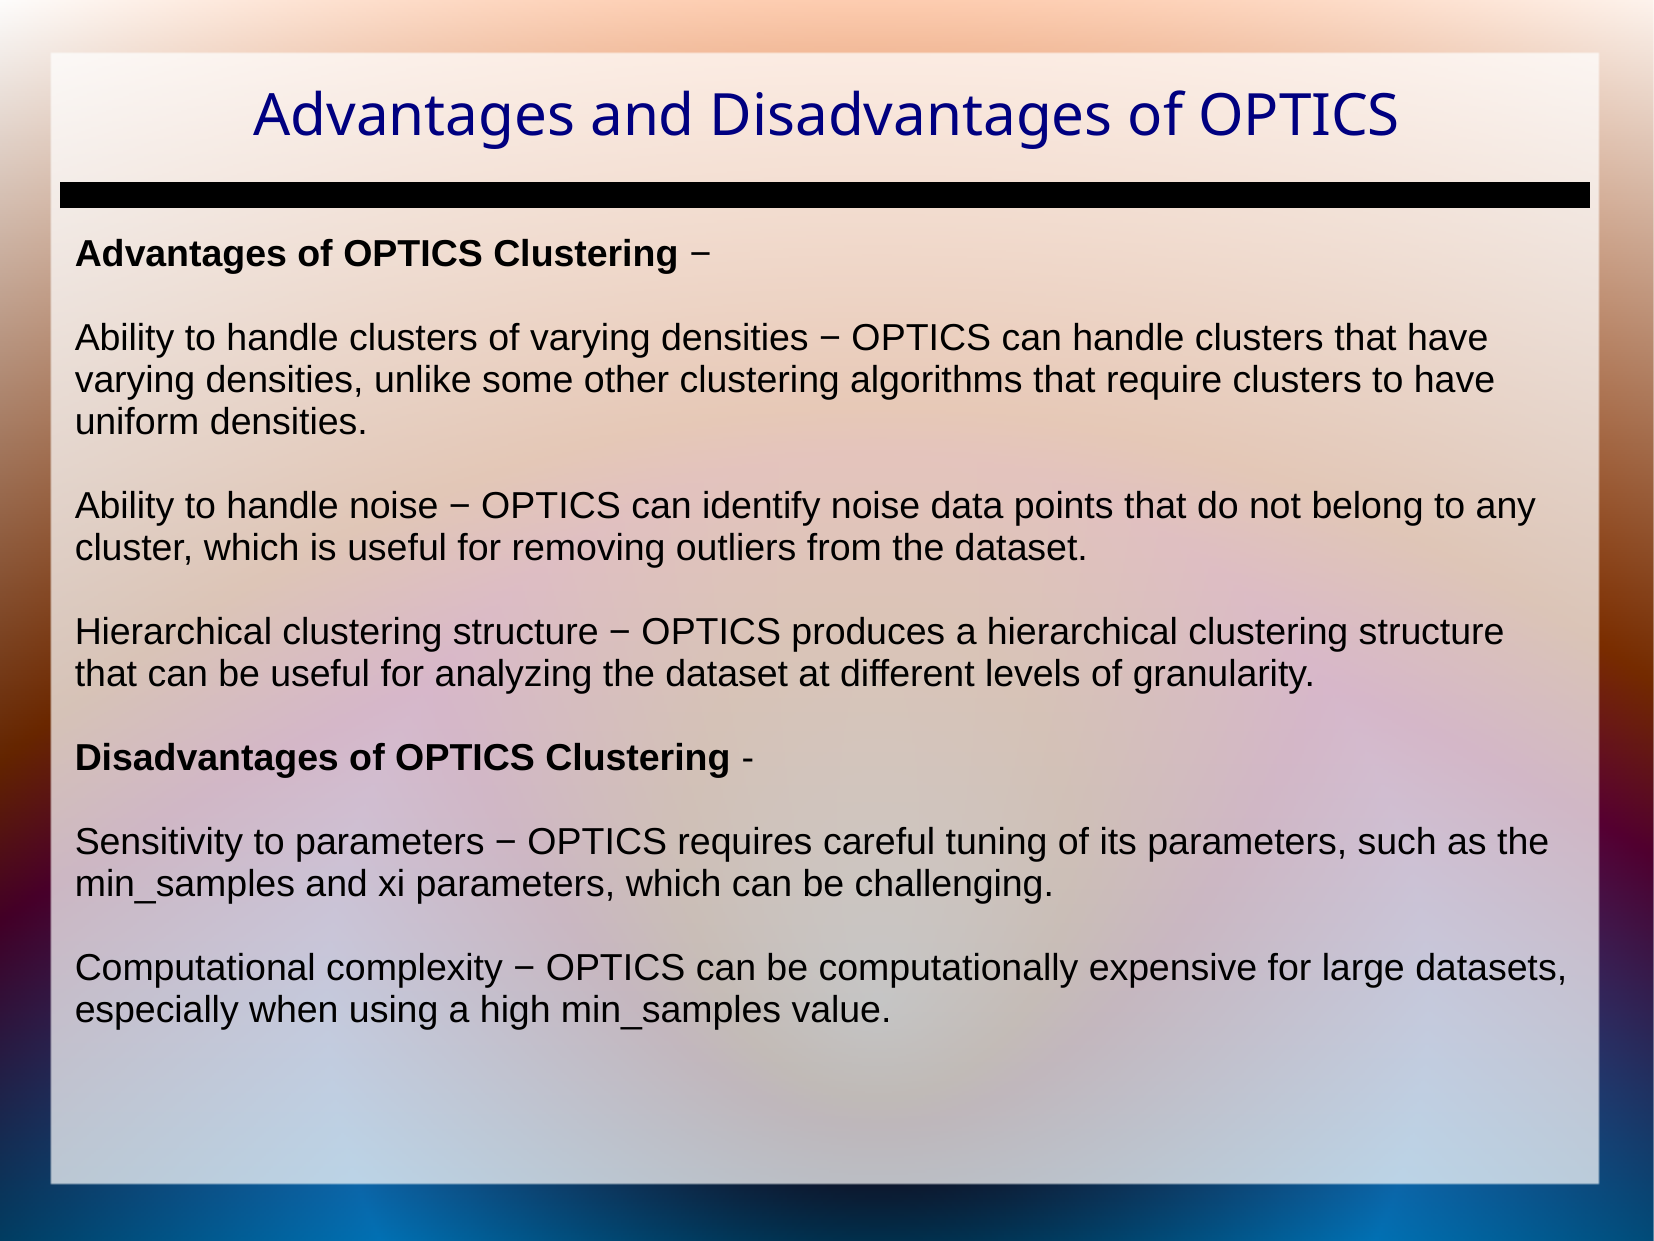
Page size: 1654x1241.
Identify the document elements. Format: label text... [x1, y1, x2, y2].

text_box Advantages of OPTICS Clustering − Ability to handle clusters of varying densities − OPTICS can handle clusters that have varying densities, unlike some other clustering algorithms that require clusters to have uniform densities. Ability to handle noise − OPTICS can identify noise data points that do not belong to any cluster, which is useful for removing outliers from the dataset. Hierarchical clustering structure − OPTICS produces a hierarchical clustering structure that can be useful for analyzing the dataset at different levels of granularity. Disadvantages of OPTICS Clustering - Sensitivity to parameters − OPTICS requires careful tuning of its parameters, such as the min_samples and xi parameters, which can be challenging. Computational complexity − OPTICS can be computationally expensive for large datasets, especially when using a high min_samples value. [60, 225, 1591, 1141]
picture [0, 0, 1654, 1241]
title Advantages and Disadvantages of OPTICS [82, 45, 1571, 181]
